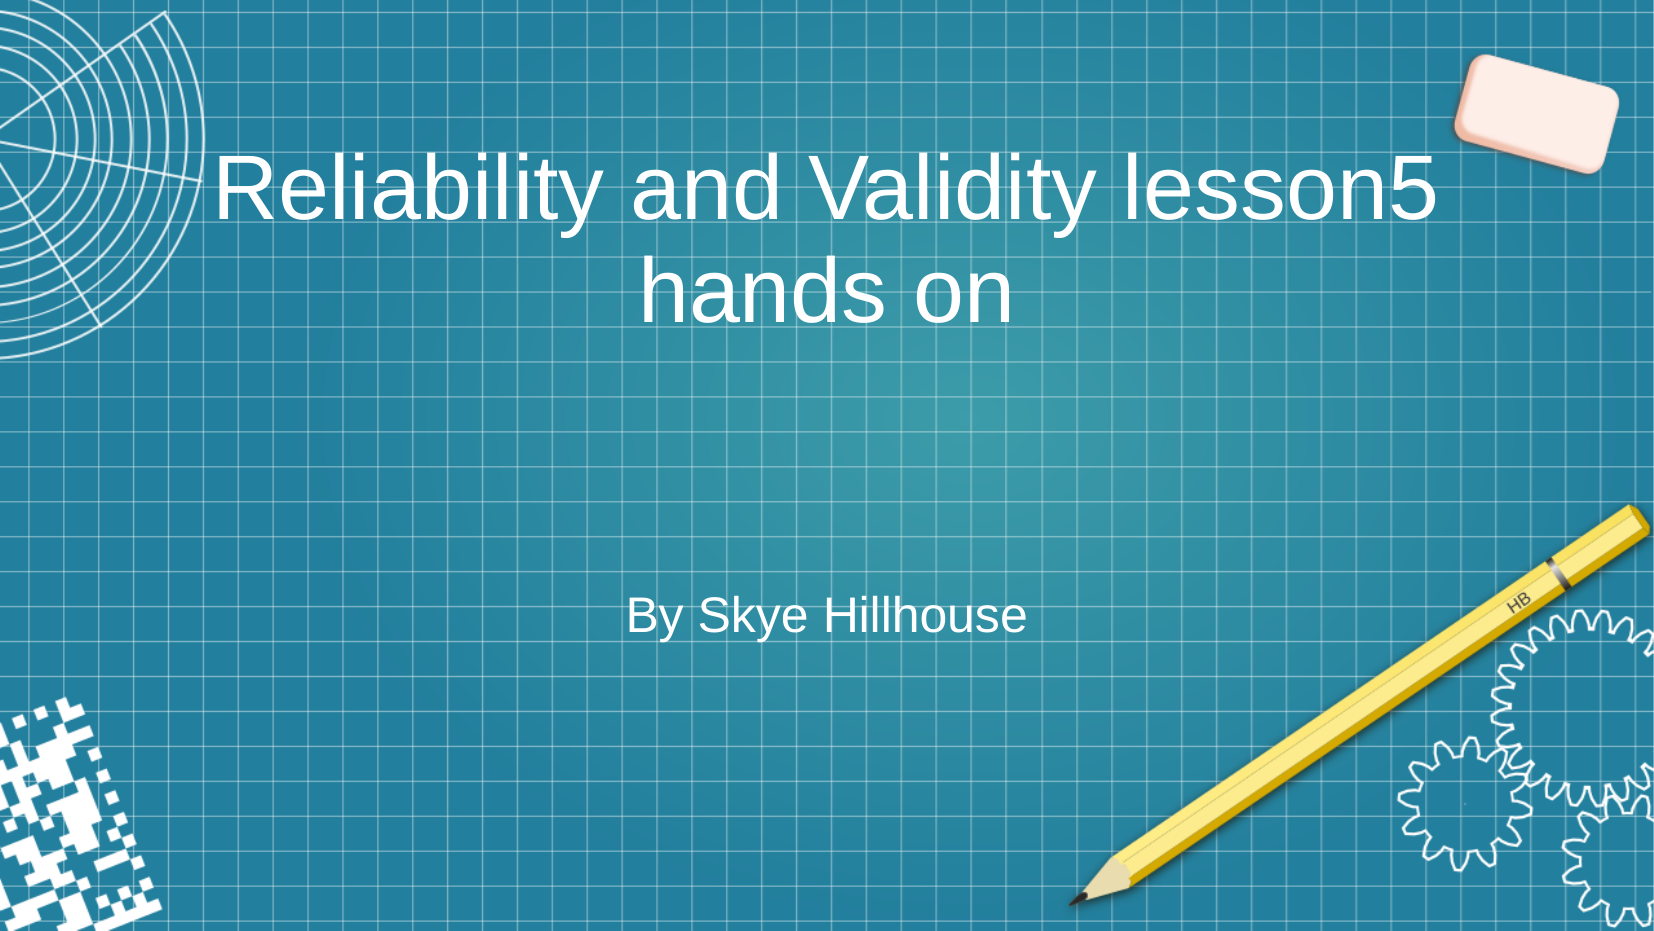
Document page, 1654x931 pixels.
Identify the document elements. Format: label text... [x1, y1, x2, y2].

picture [0, 0, 1654, 931]
subtitle By Skye Hillhouse [82, 389, 1571, 842]
title Reliability and Validity lesson5 hands on [82, 132, 1571, 346]
